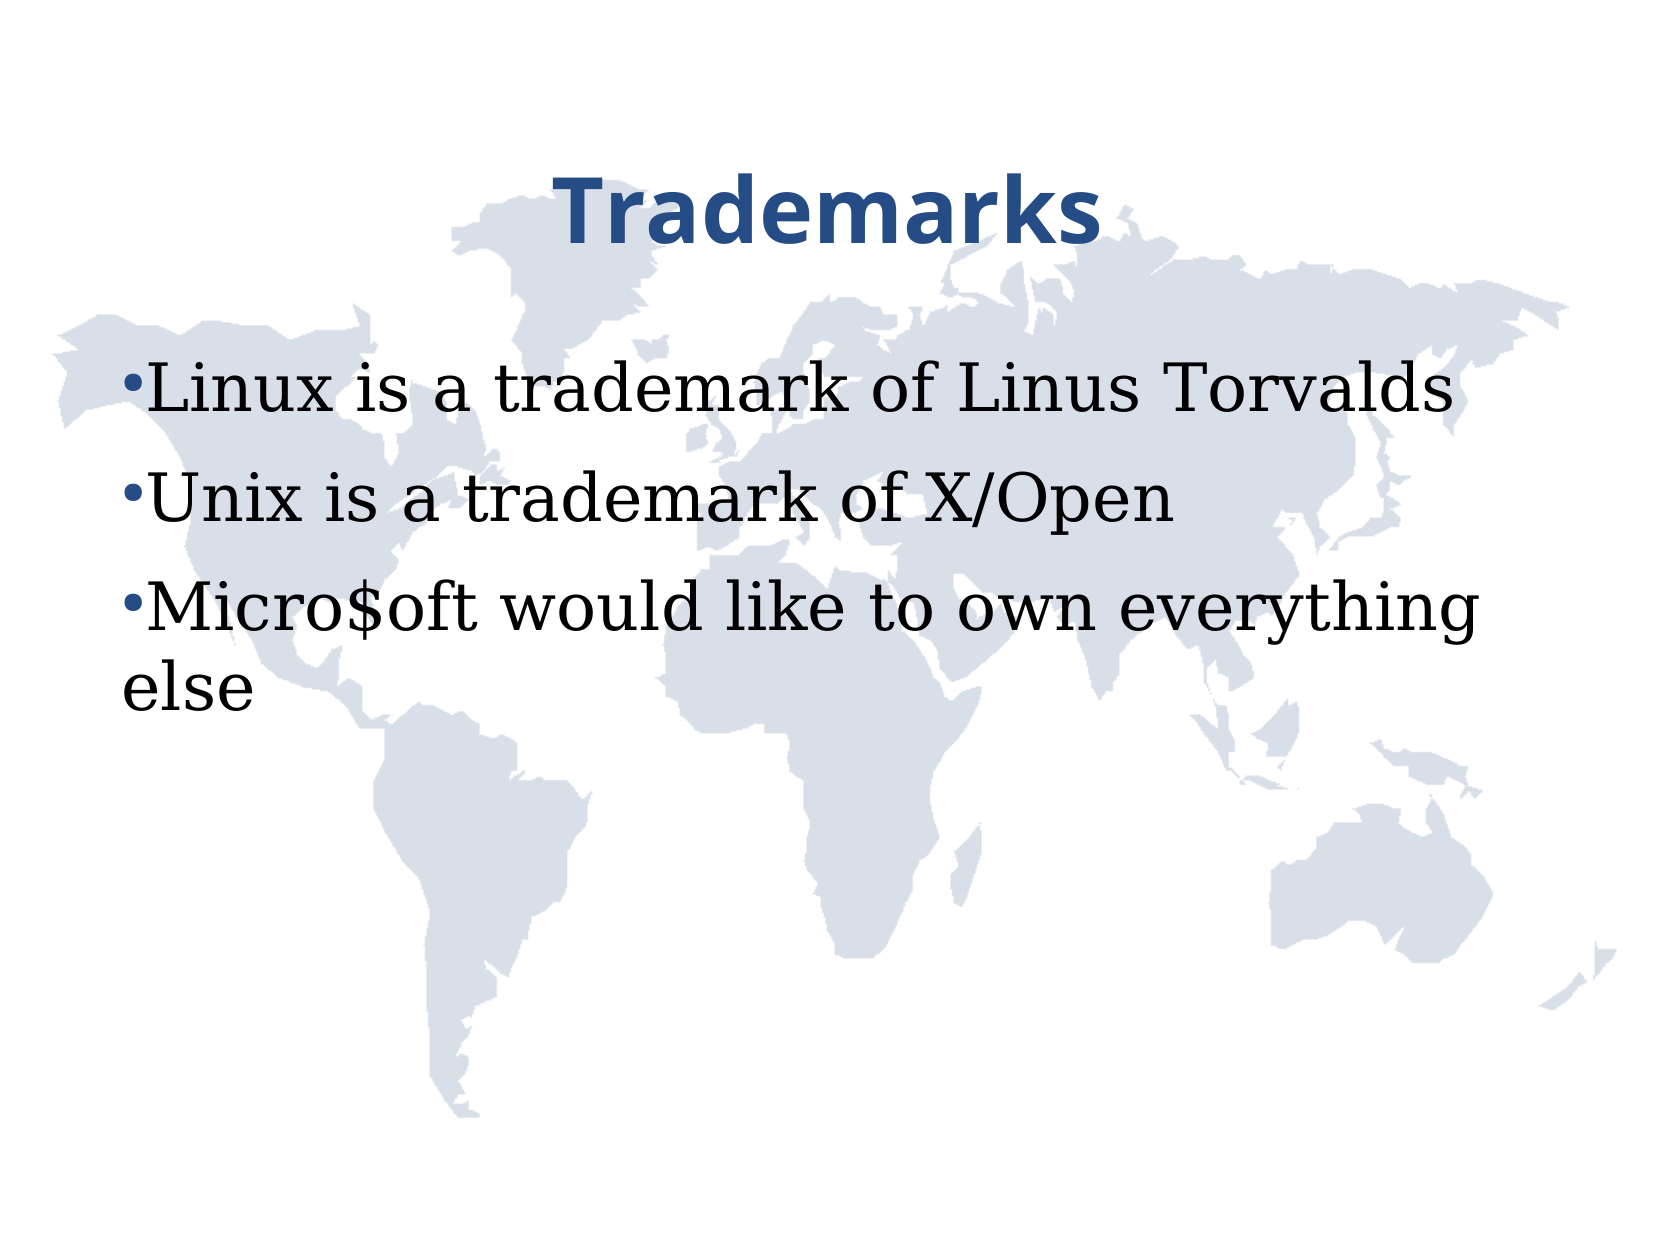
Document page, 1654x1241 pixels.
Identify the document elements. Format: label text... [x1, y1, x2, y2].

list Linux is a trademark of Linus Torvalds Unix is a trademark of X/Open Micro$oft would like to own everything else [121, 344, 1534, 1127]
title Trademarks [121, 102, 1534, 310]
